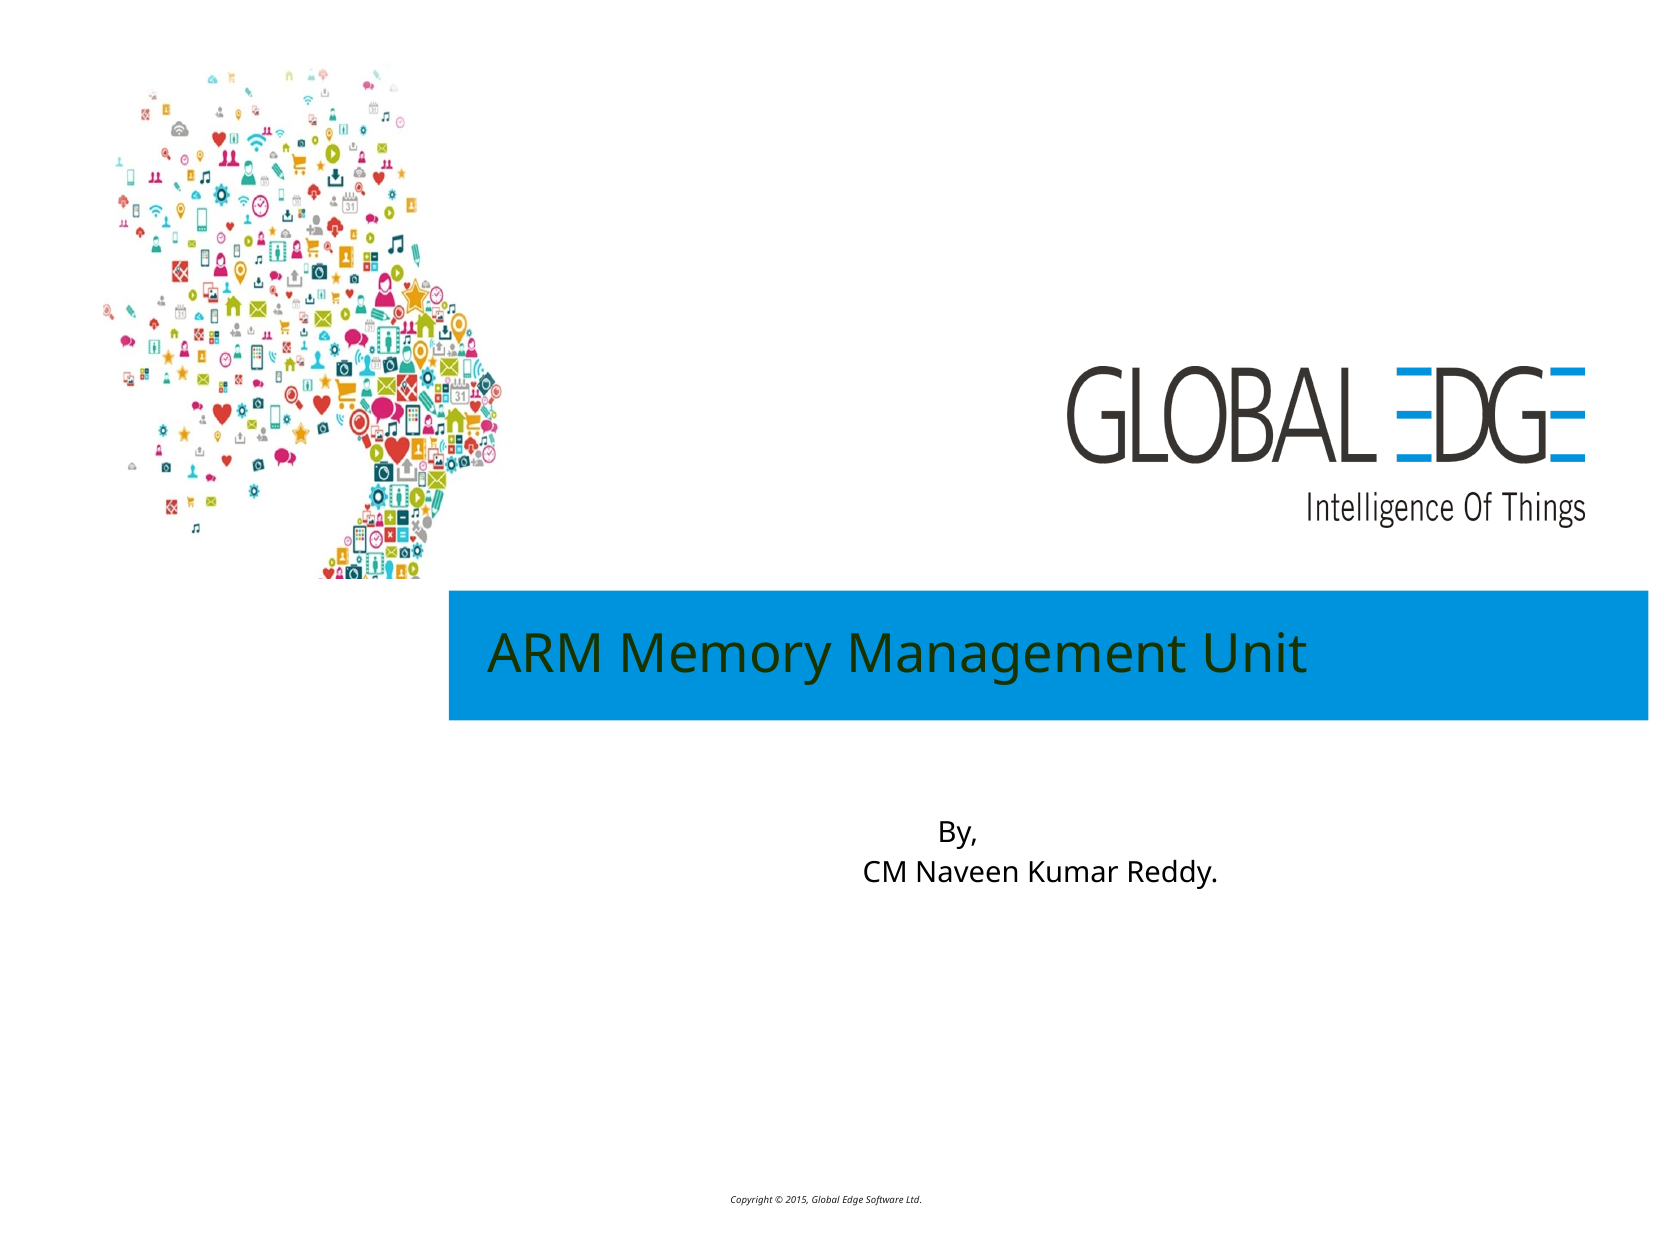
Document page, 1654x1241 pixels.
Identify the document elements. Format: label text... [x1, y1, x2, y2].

text_box ARM Memory Management Unit [472, 606, 1637, 686]
text_box By, CM Naveen Kumar Reddy. [720, 764, 1567, 910]
picture [1067, 366, 1585, 528]
title [448, 590, 1649, 721]
picture [103, 0, 520, 579]
